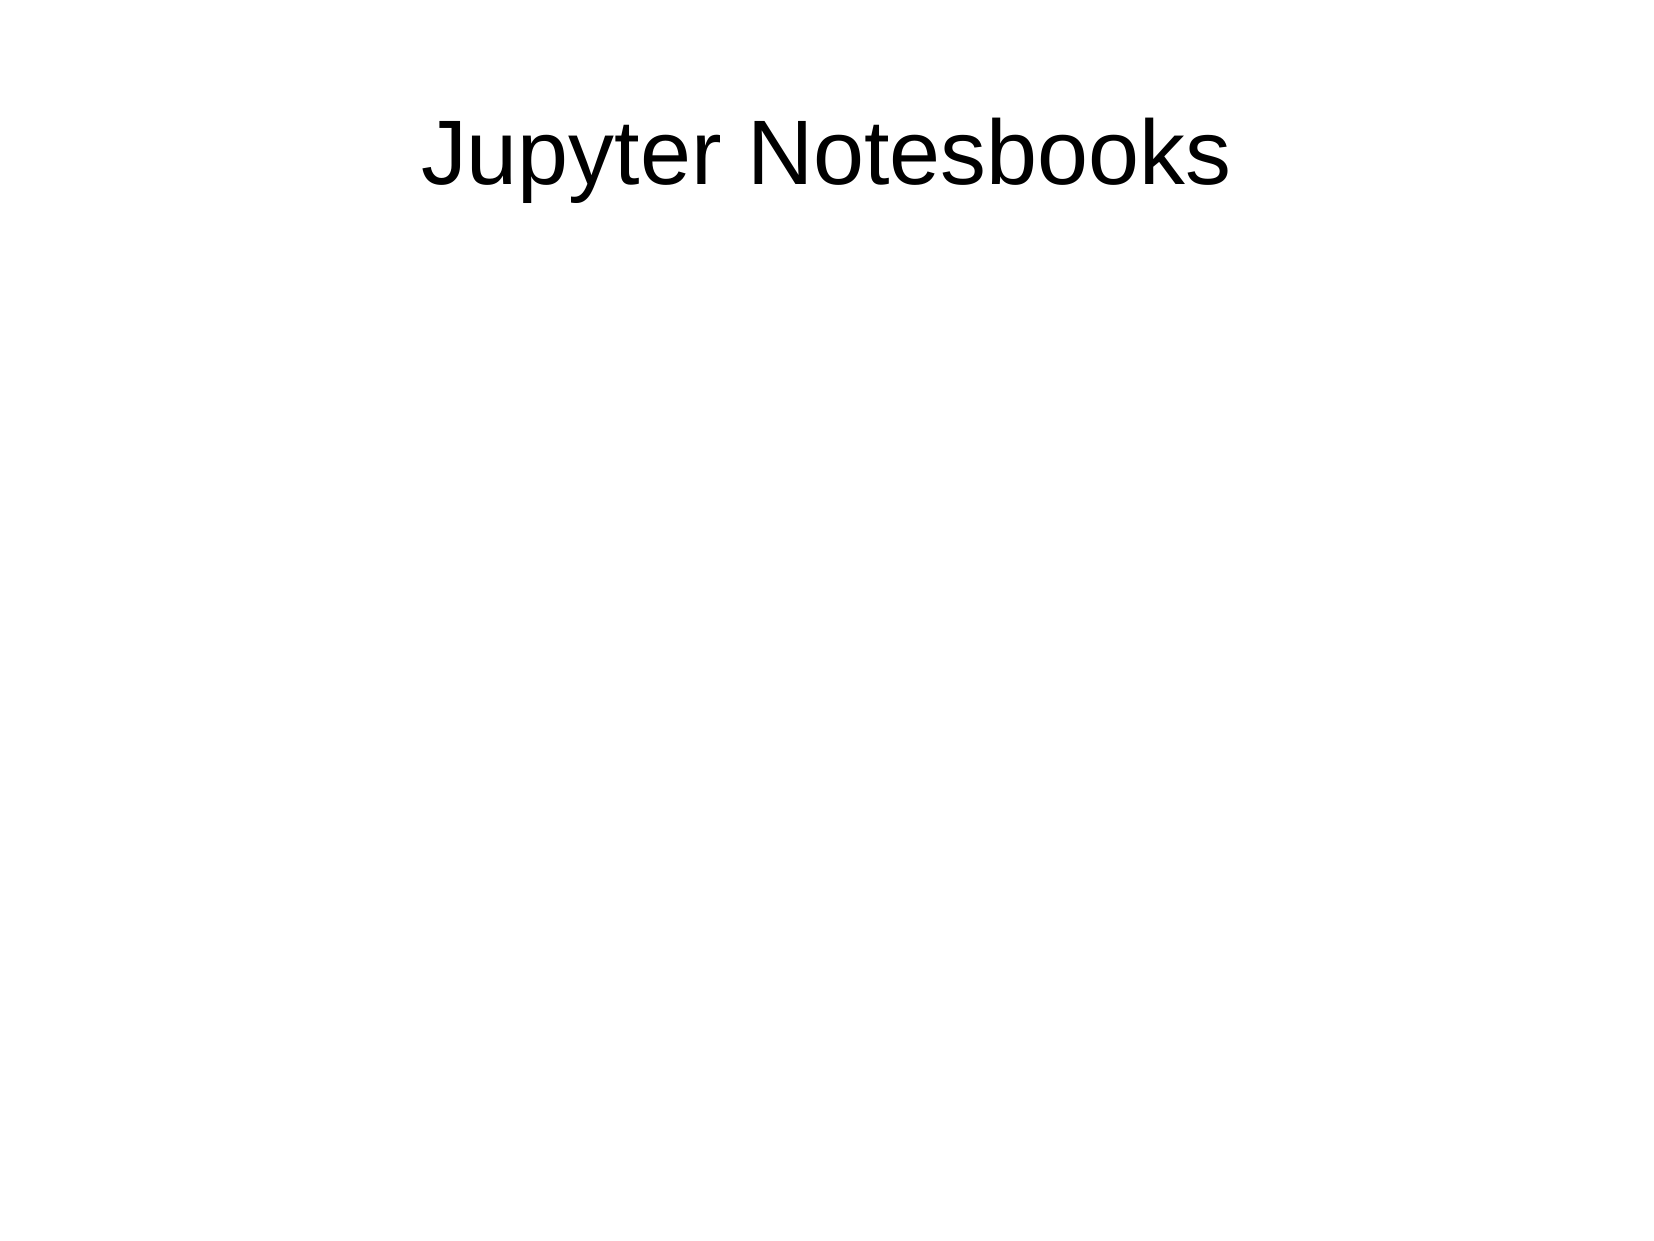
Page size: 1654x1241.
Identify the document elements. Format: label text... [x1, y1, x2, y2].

title Jupyter Notesbooks [82, 49, 1571, 257]
